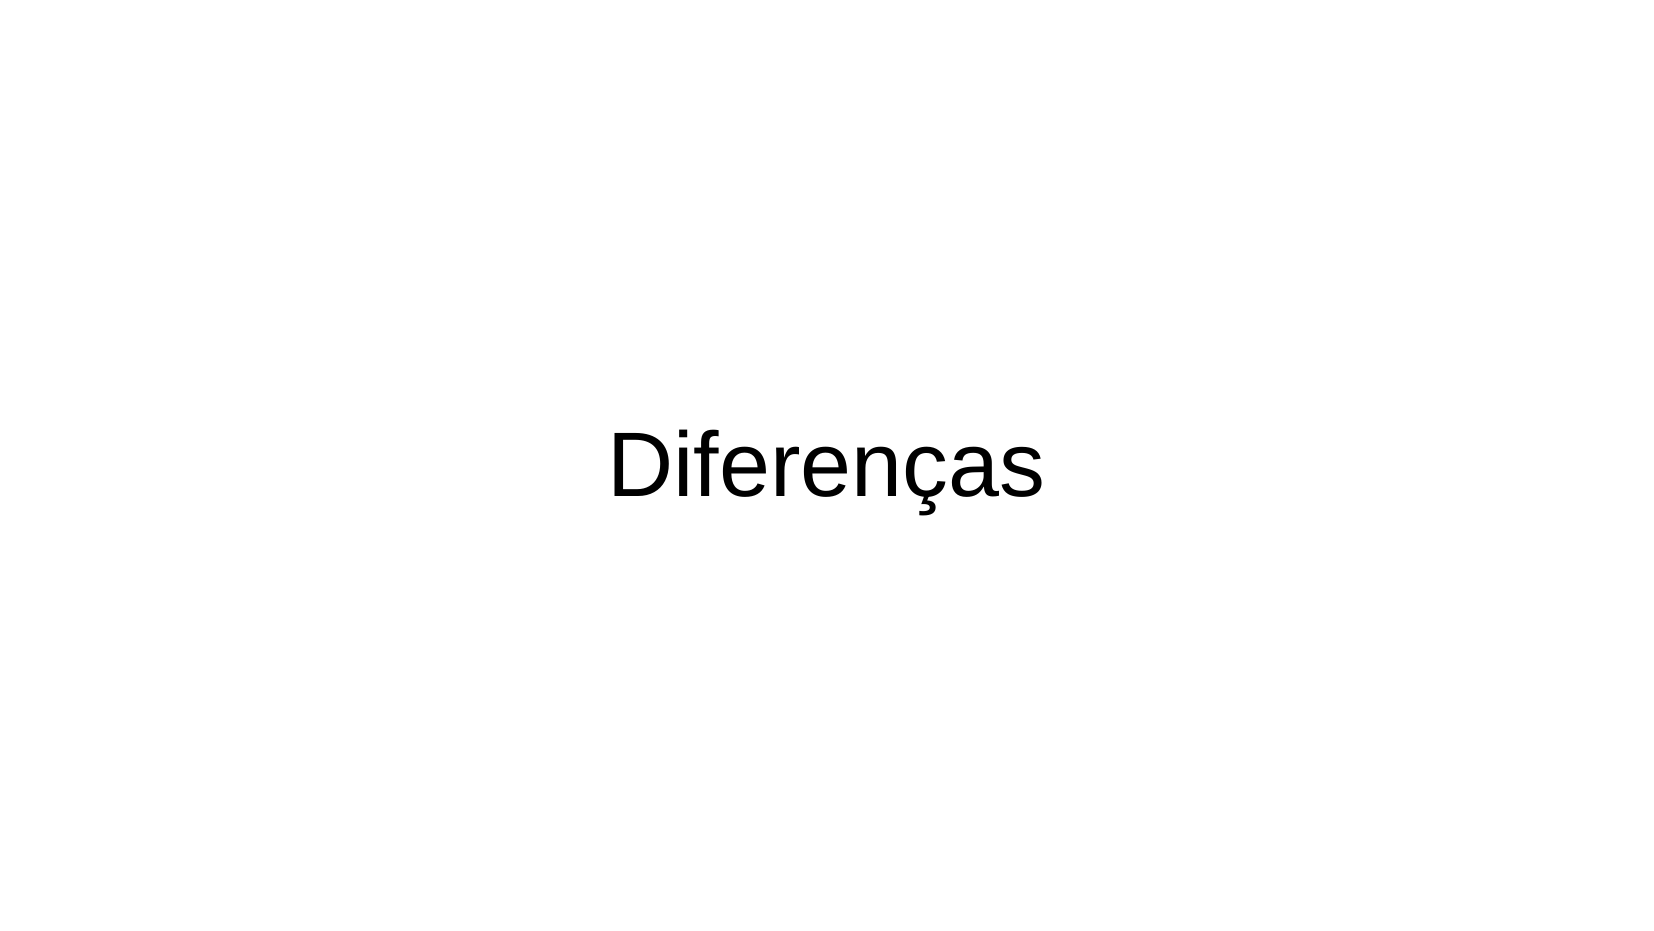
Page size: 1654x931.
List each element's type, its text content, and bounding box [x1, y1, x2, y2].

title Diferenças [0, 0, 1654, 931]
